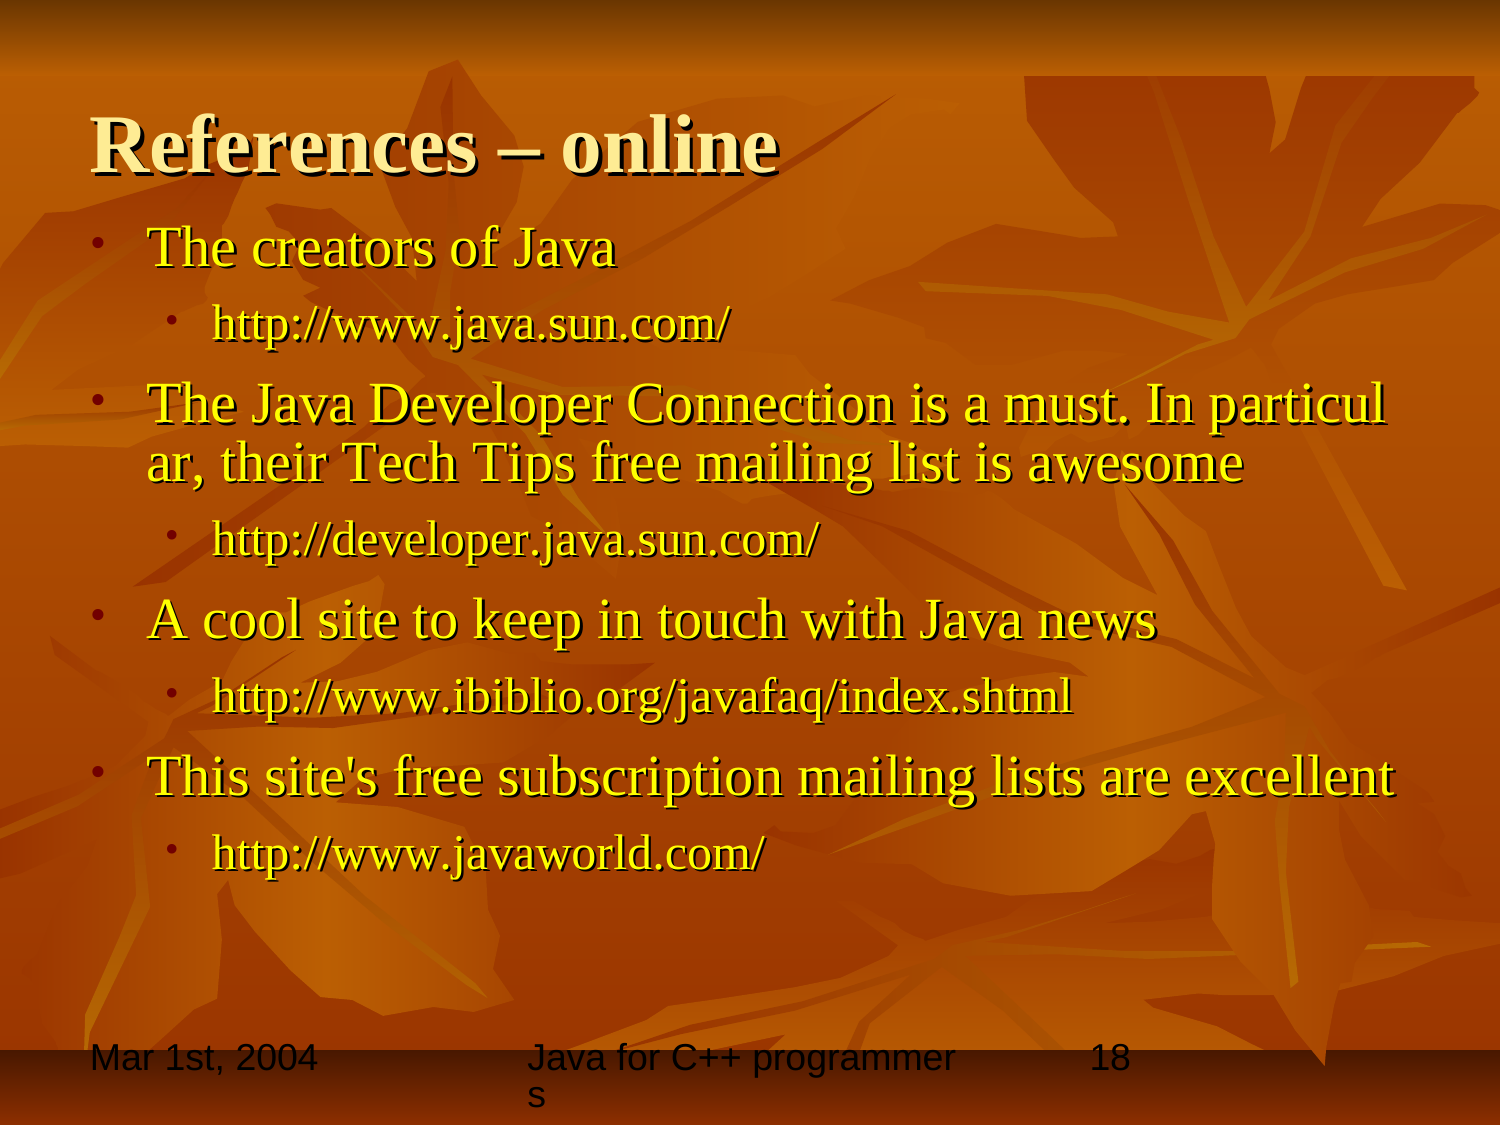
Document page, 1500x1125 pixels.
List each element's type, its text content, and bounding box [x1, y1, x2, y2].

list The creators of Java http://www.java.sun.com/ The Java Developer Connection is a must. In particular, their Tech Tips free mailing list is awesome http://developer.java.sun.com/ A cool site to keep in touch with Java news http://www.ibiblio.org/javafaq/index.shtml This site's free subscription mailing lists are excellent http://www.javaworld.com/ [75, 199, 1426, 988]
title References – online [75, 45, 1426, 199]
